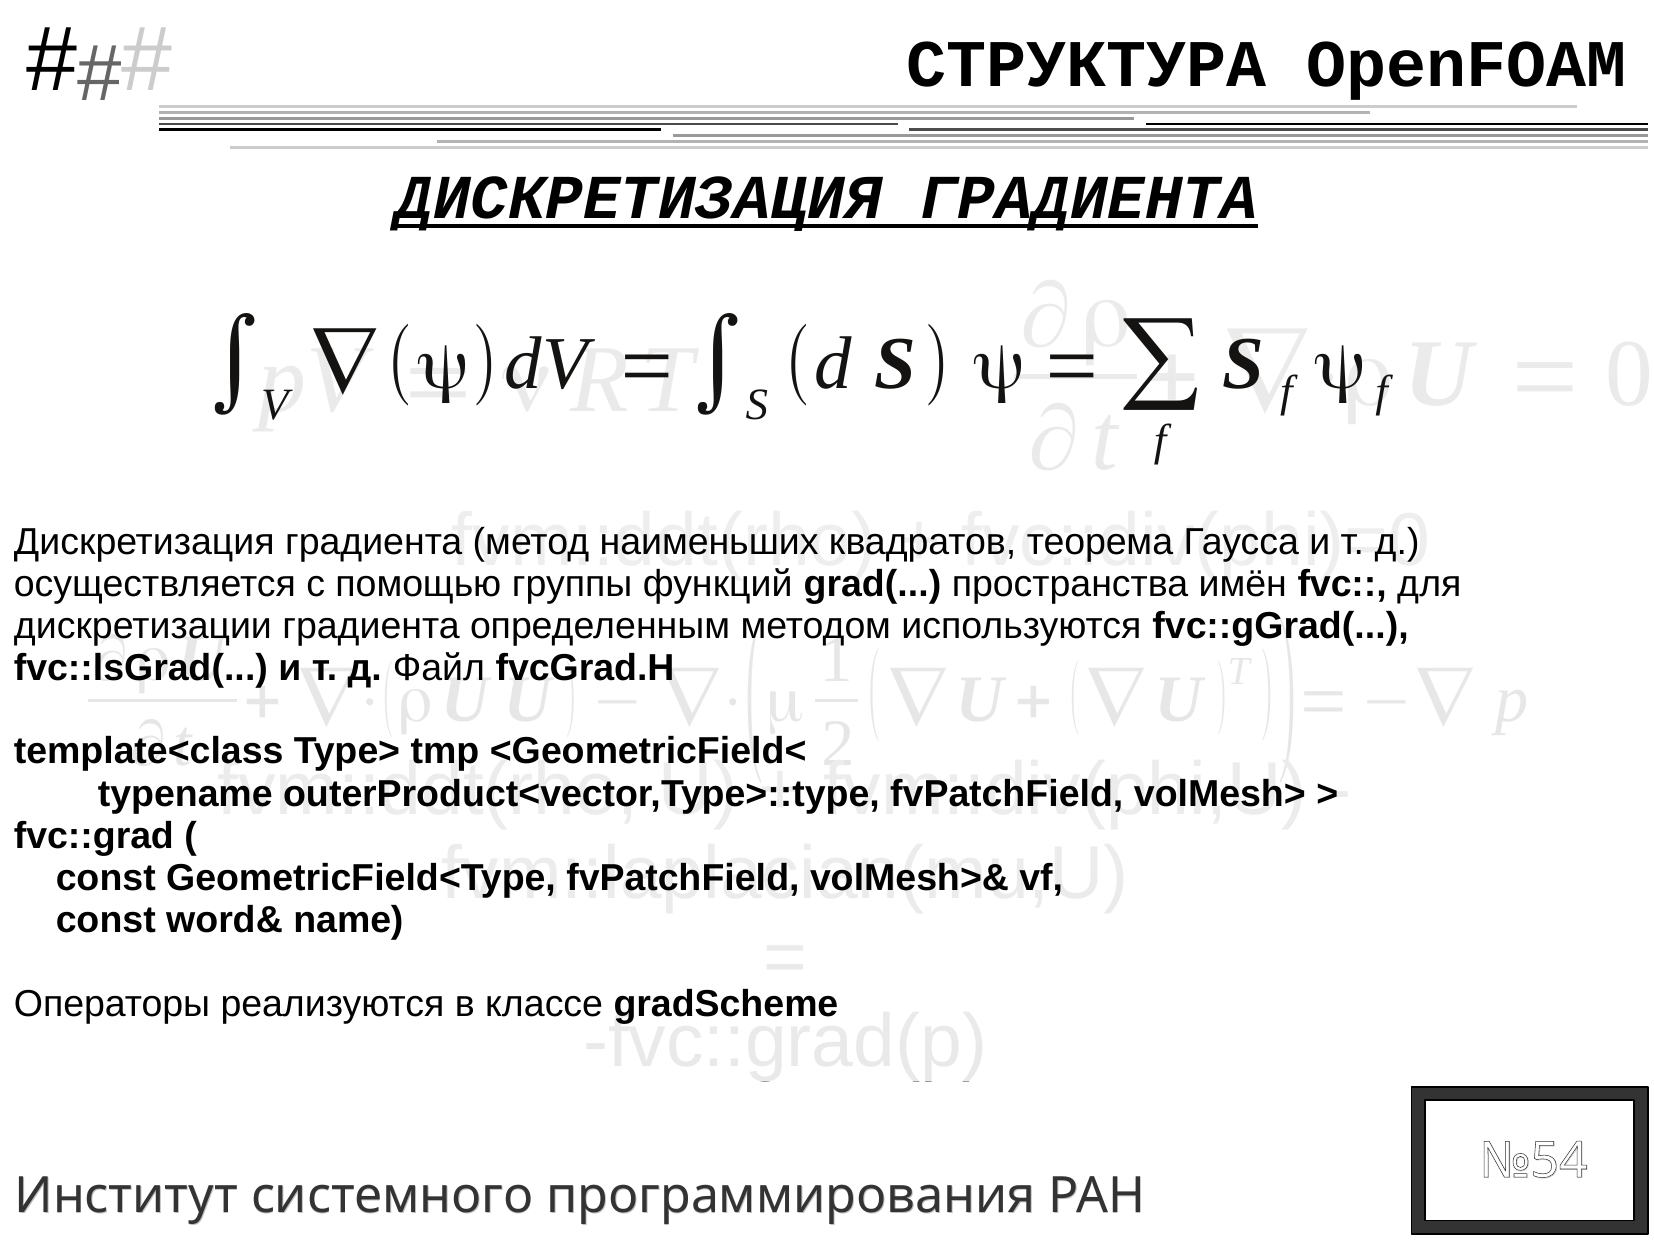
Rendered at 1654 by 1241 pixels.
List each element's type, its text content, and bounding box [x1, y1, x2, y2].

chart [198, 307, 1395, 465]
text_box Дискретизация градиента (метод наименьших квадратов, теорема Гаусса и т. д.) осуществляется с помощью группы функций grad(...) пространства имён fvc::, для дискретизации градиента определенным методом используются fvc::gGrad(...), fvc::lsGrad(...) и т. д. Файл fvcGrad.H template<class Type> tmp <GeometricField< typename outerProduct<vector,Type>::type, fvPatchField, volMesh> > fvc::grad ( const GeometricField<Type, fvPatchField, volMesh>& vf, const word& name) Операторы реализуются в классе gradScheme [0, 512, 1654, 1032]
title ДИСКРЕТИЗАЦИЯ ГРАДИЕНТА [0, 147, 1654, 257]
